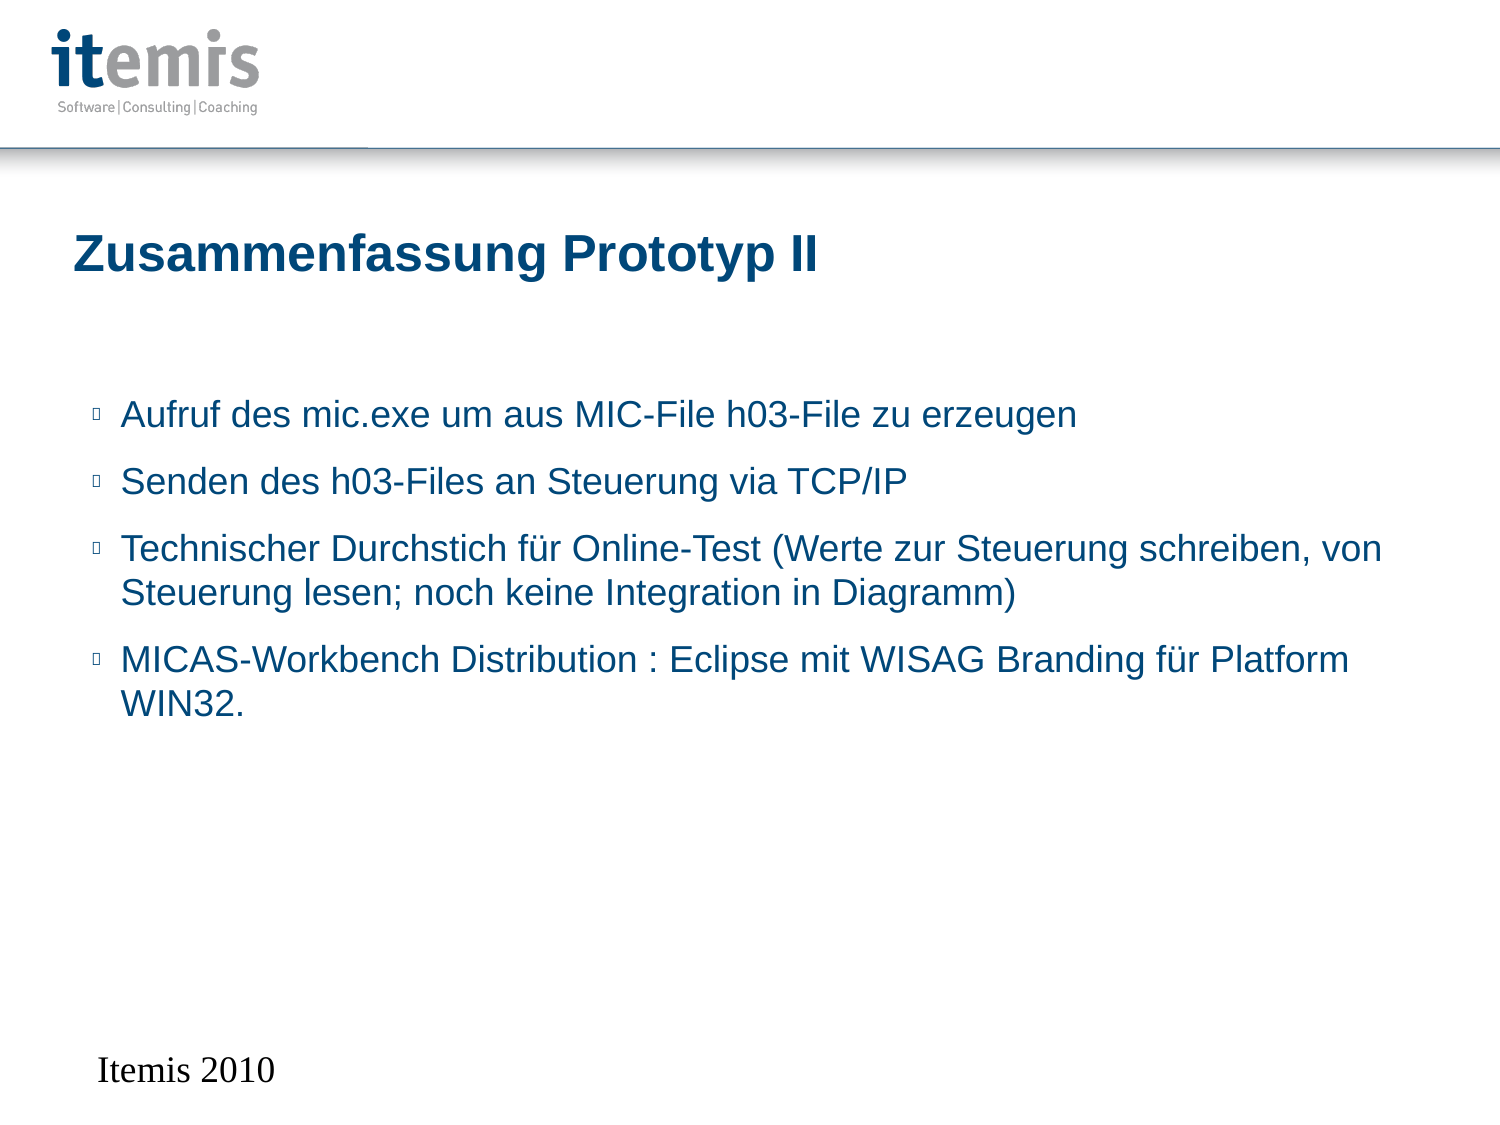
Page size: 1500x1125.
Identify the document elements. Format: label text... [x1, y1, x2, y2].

footer Itemis 2010 [58, 1042, 305, 1102]
text_box Aufruf des mic.exe um aus MIC-File h03-File zu erzeugen Senden des h03-Files an Steuerung via TCP/IP Technischer Durchstich für Online-Test (Werte zur Steuerung schreiben, von Steuerung lesen; noch keine Integration in Diagramm) MICAS-Workbench Distribution : Eclipse mit WISAG Branding für Platform WIN32. [59, 383, 1441, 1125]
picture [0, 0, 1500, 177]
text_box Zusammenfassung Prototyp II [59, 221, 1441, 383]
